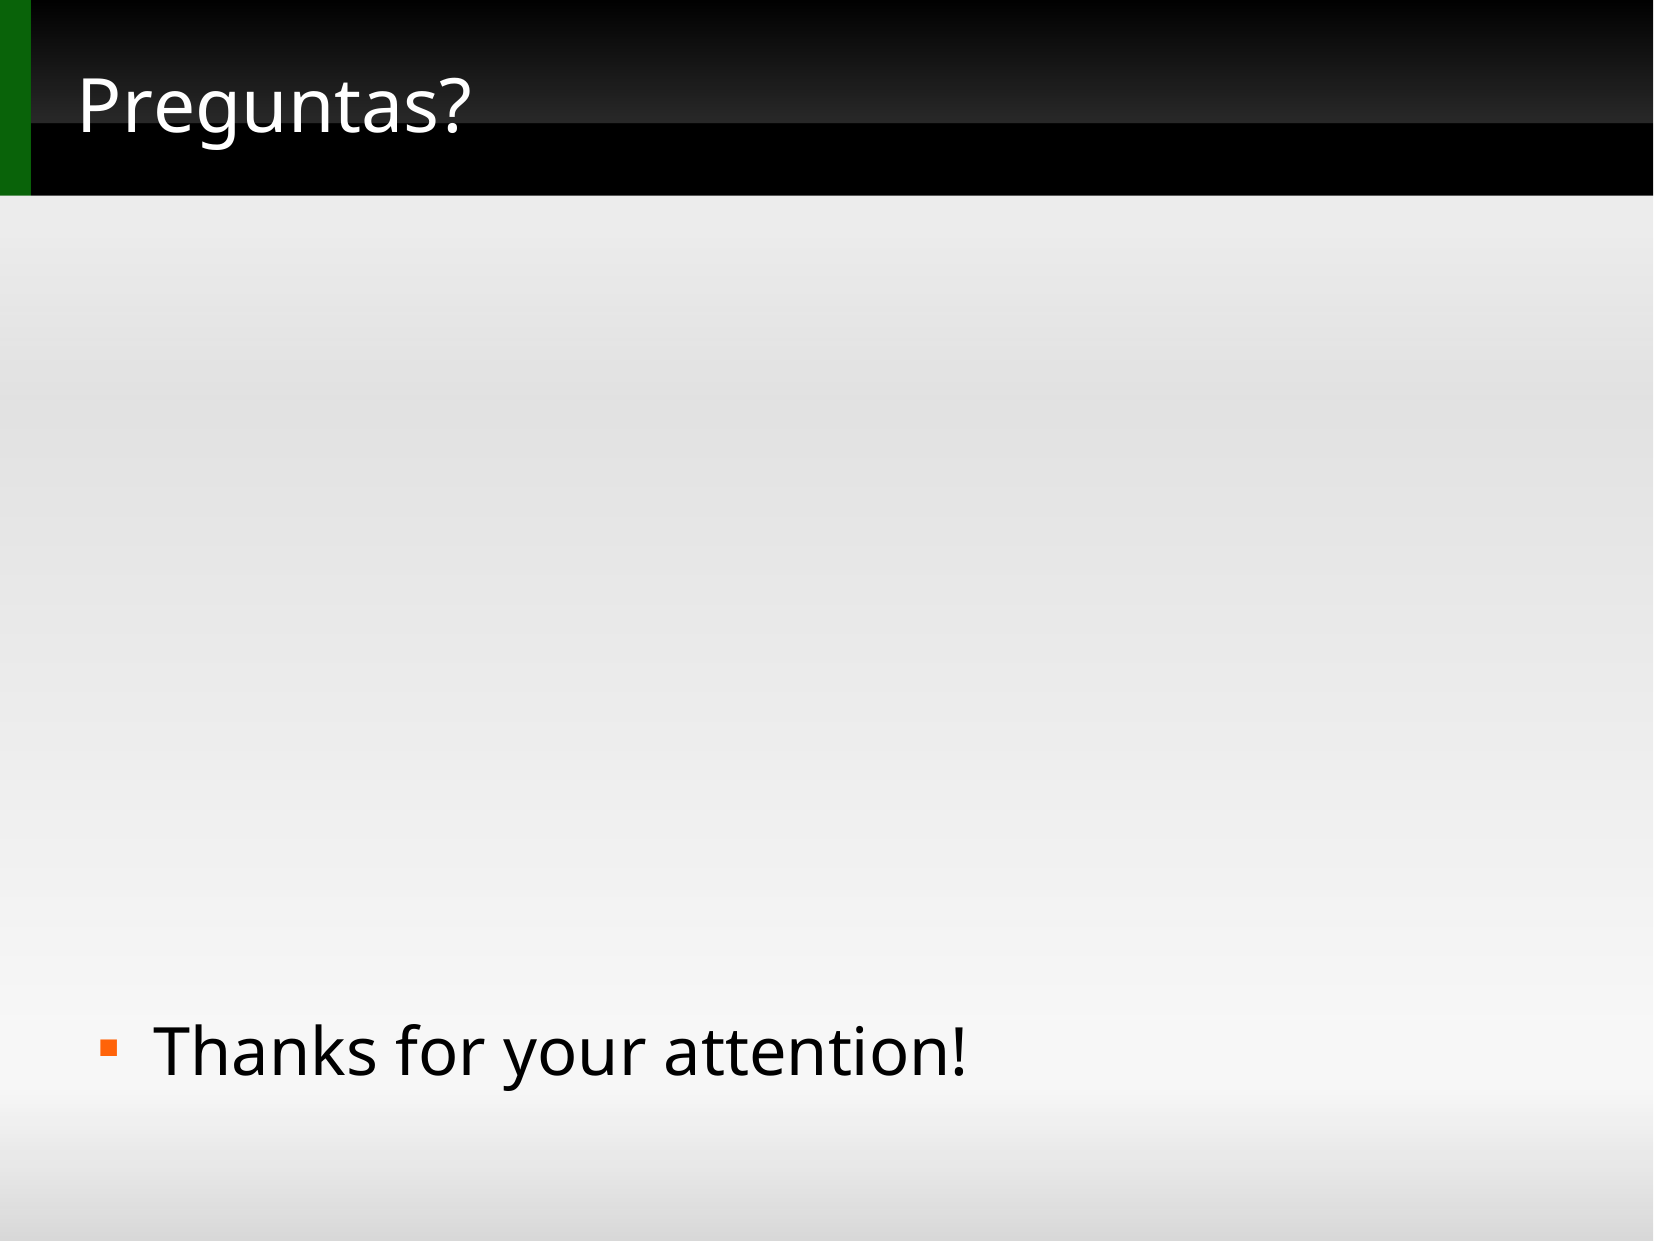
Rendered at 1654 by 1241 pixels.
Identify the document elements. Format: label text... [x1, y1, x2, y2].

title Preguntas? [76, 0, 1565, 208]
list Thanks for your attention! [82, 1004, 1571, 1123]
picture [0, 0, 1654, 1241]
